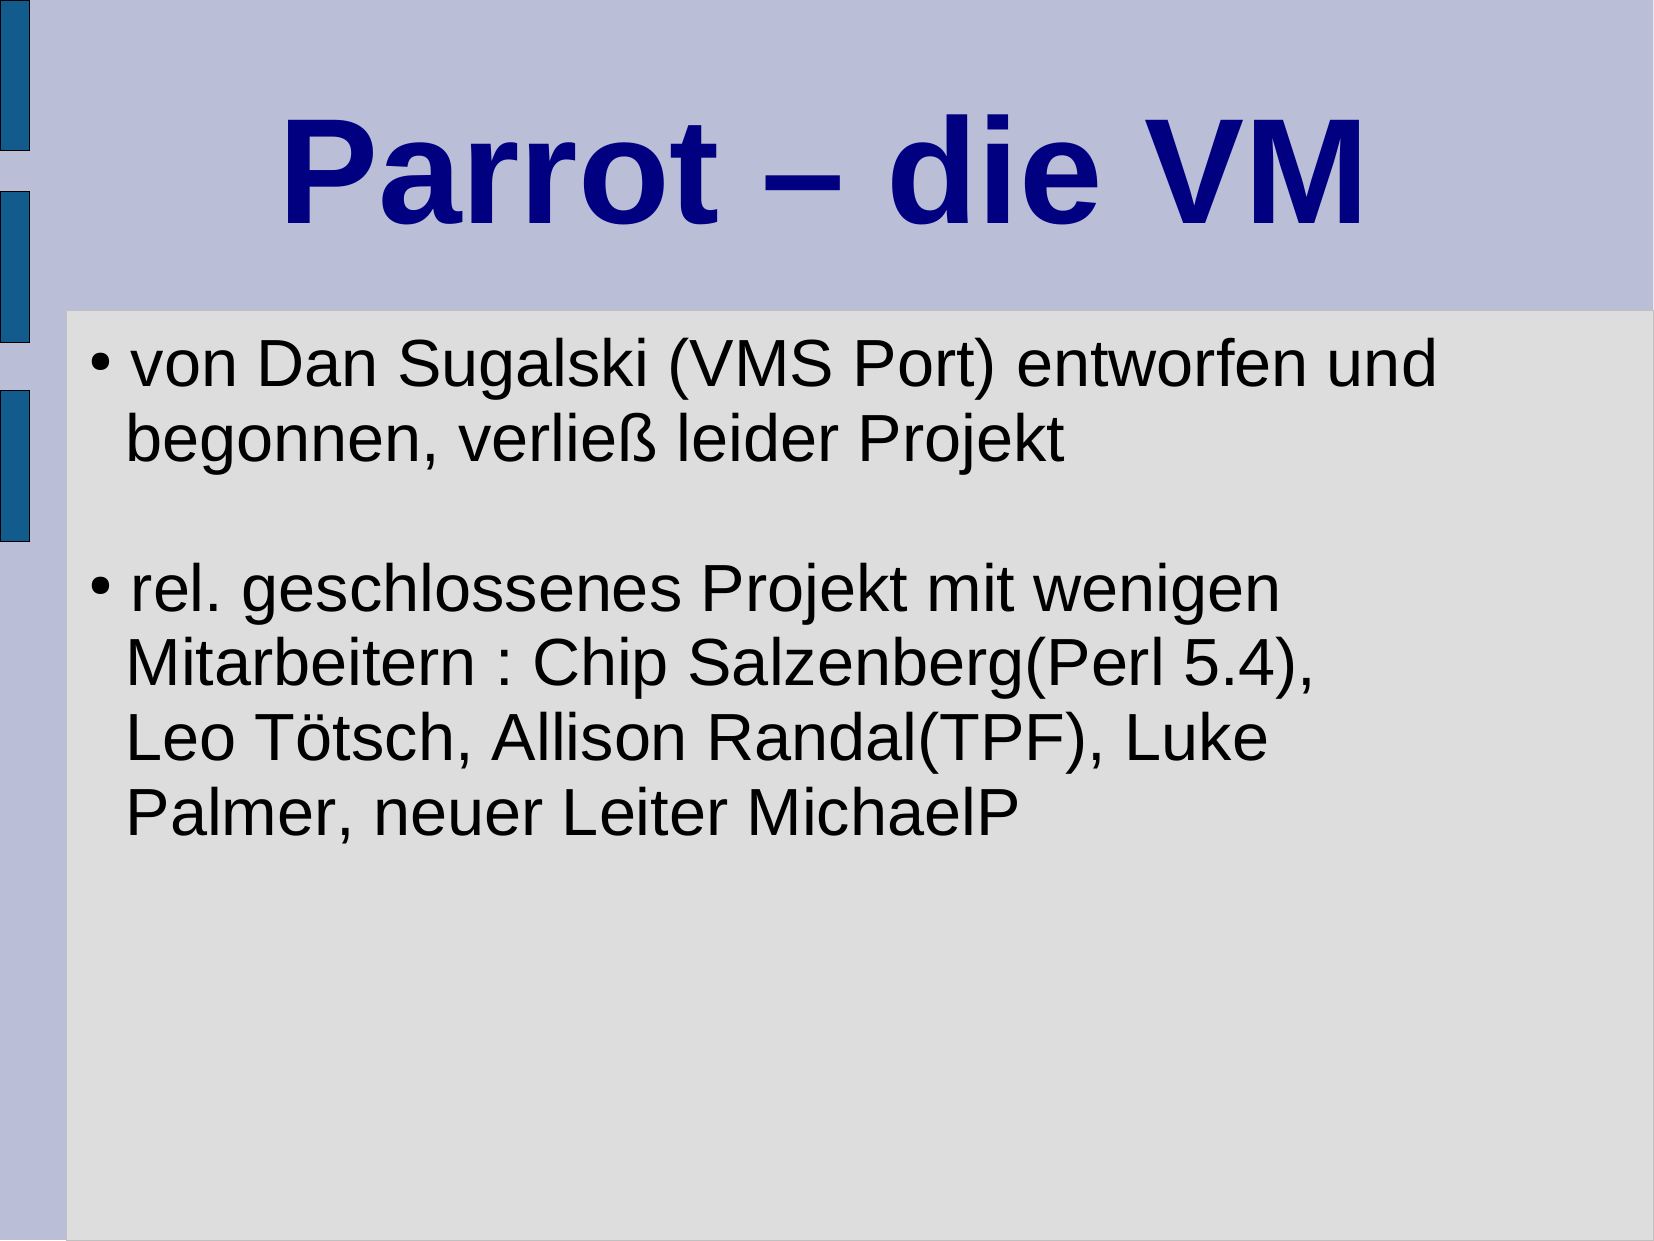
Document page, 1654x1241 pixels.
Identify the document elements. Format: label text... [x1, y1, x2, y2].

title Parrot – die VM [118, 68, 1531, 276]
list von Dan Sugalski (VMS Port) entworfen und begonnen, verließ leider Projekt rel. geschlossenes Projekt mit wenigen Mitarbeitern : Chip Salzenberg(Perl 5.4), Leo Tötsch, Allison Randal(TPF), Luke Palmer, neuer Leiter MichaelP [88, 326, 1501, 1036]
